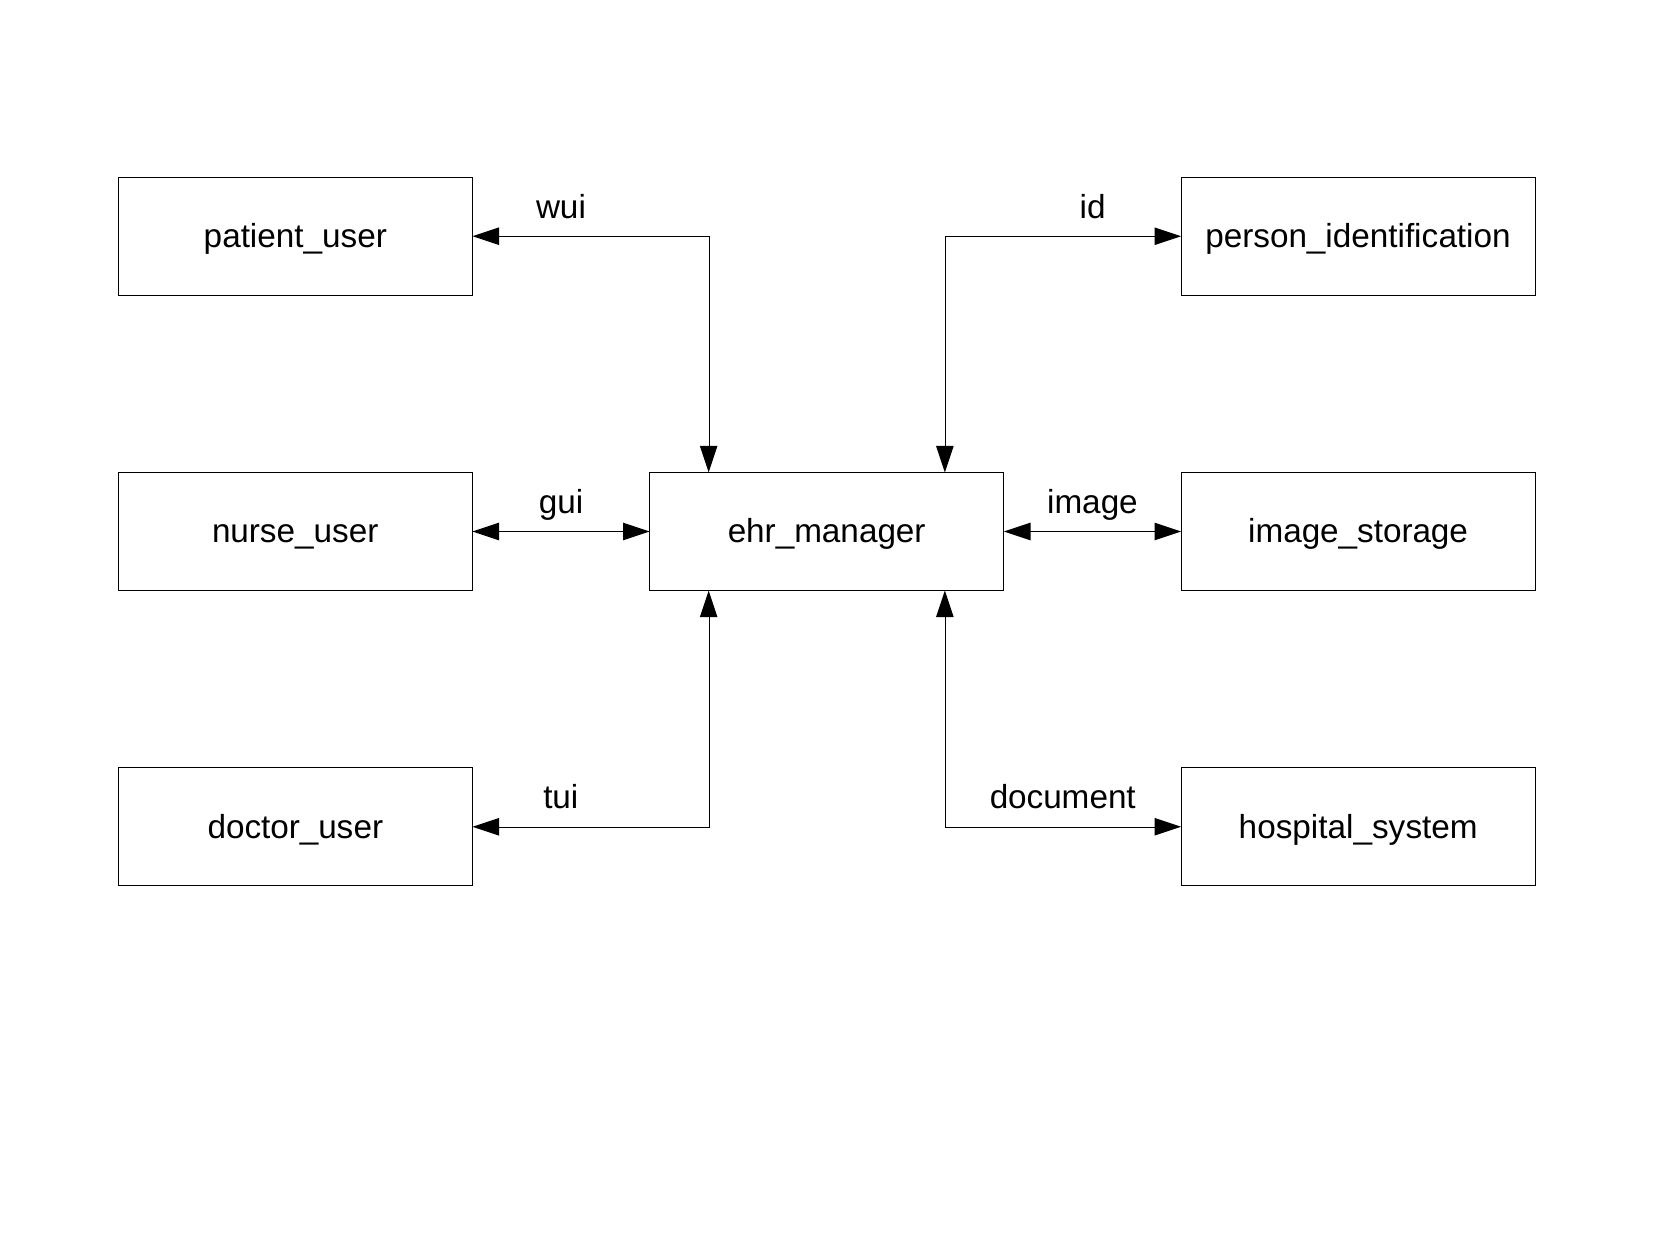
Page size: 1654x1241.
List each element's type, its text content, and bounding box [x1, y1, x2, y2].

text_box nurse_user [118, 472, 473, 591]
text_box tui [501, 767, 621, 827]
text_box ehr_manager [649, 472, 1004, 591]
text_box hospital_system [1181, 767, 1536, 886]
text_box document [974, 767, 1152, 827]
text_box gui [501, 472, 621, 532]
text_box patient_user [118, 177, 473, 296]
text_box image [1033, 472, 1152, 532]
text_box image_storage [1181, 472, 1536, 591]
text_box wui [501, 177, 621, 237]
text_box doctor_user [118, 767, 473, 886]
text_box person_identification [1181, 177, 1536, 296]
text_box id [1033, 177, 1152, 237]
